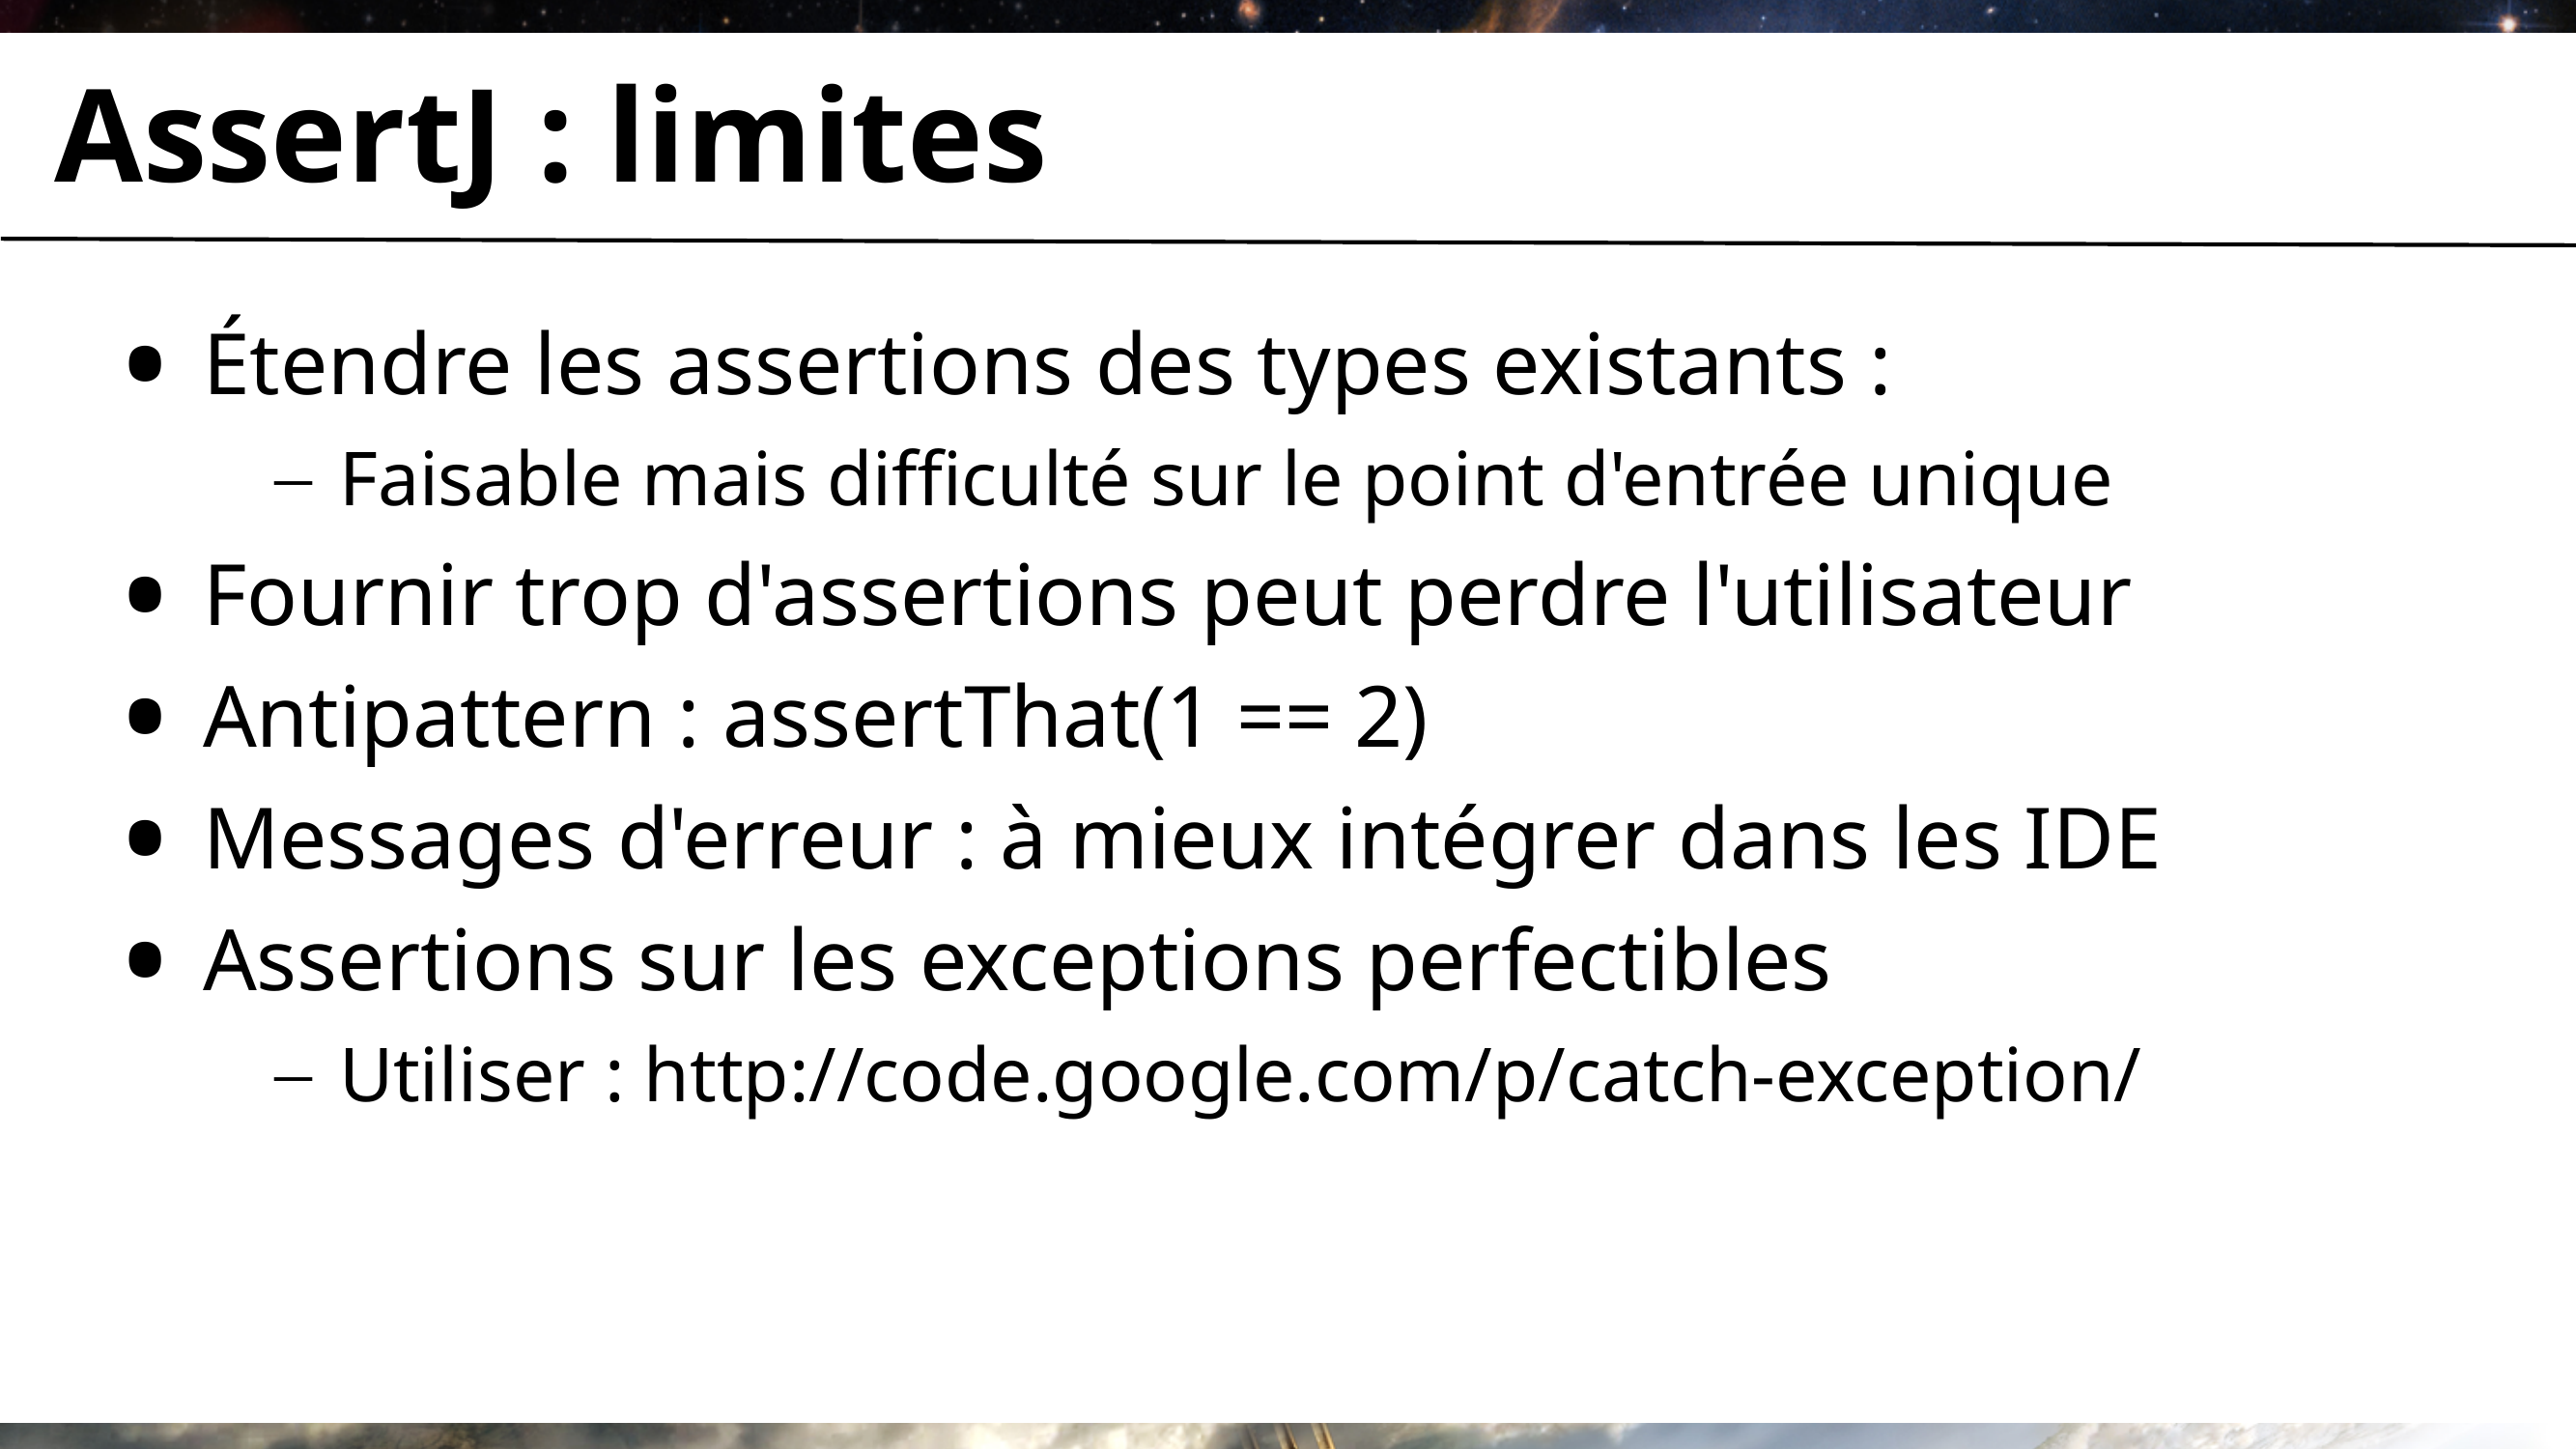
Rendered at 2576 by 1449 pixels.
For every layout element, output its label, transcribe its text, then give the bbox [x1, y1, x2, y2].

picture [0, 0, 2576, 33]
title AssertJ : limites [45, 12, 2528, 250]
picture [0, 1423, 2576, 1449]
list Étendre les assertions des types existants : Faisable mais difficulté sur le point d'entrée unique Fournir trop d'assertions peut perdre l'utilisateur Antipattern : assertThat(1 == 2) Messages d'erreur : à mieux intégrer dans les IDE Assertions sur les exceptions perfectibles Utiliser : http://code.google.com/p/catch-exception/ [76, 301, 2510, 1363]
